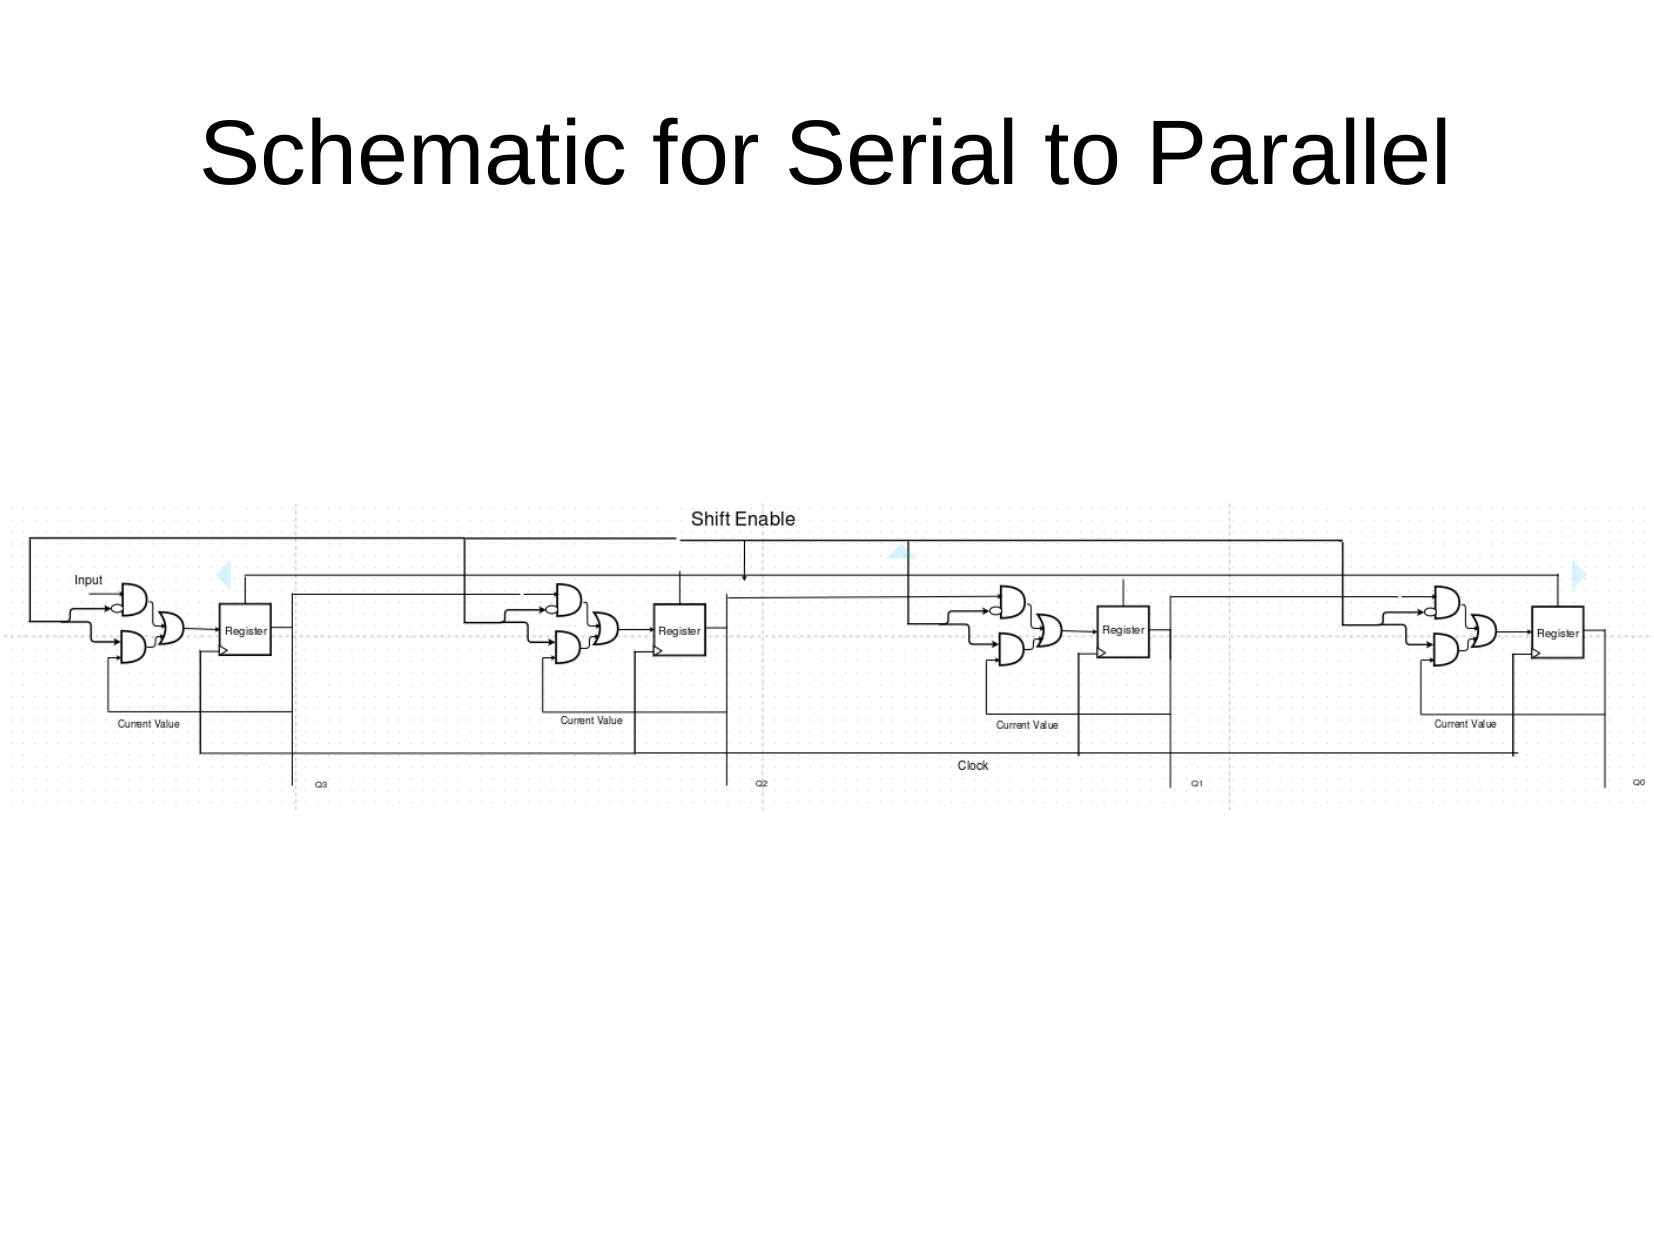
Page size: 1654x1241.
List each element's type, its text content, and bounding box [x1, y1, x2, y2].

title Schematic for Serial to Parallel [82, 49, 1571, 257]
picture [4, 501, 1654, 811]
